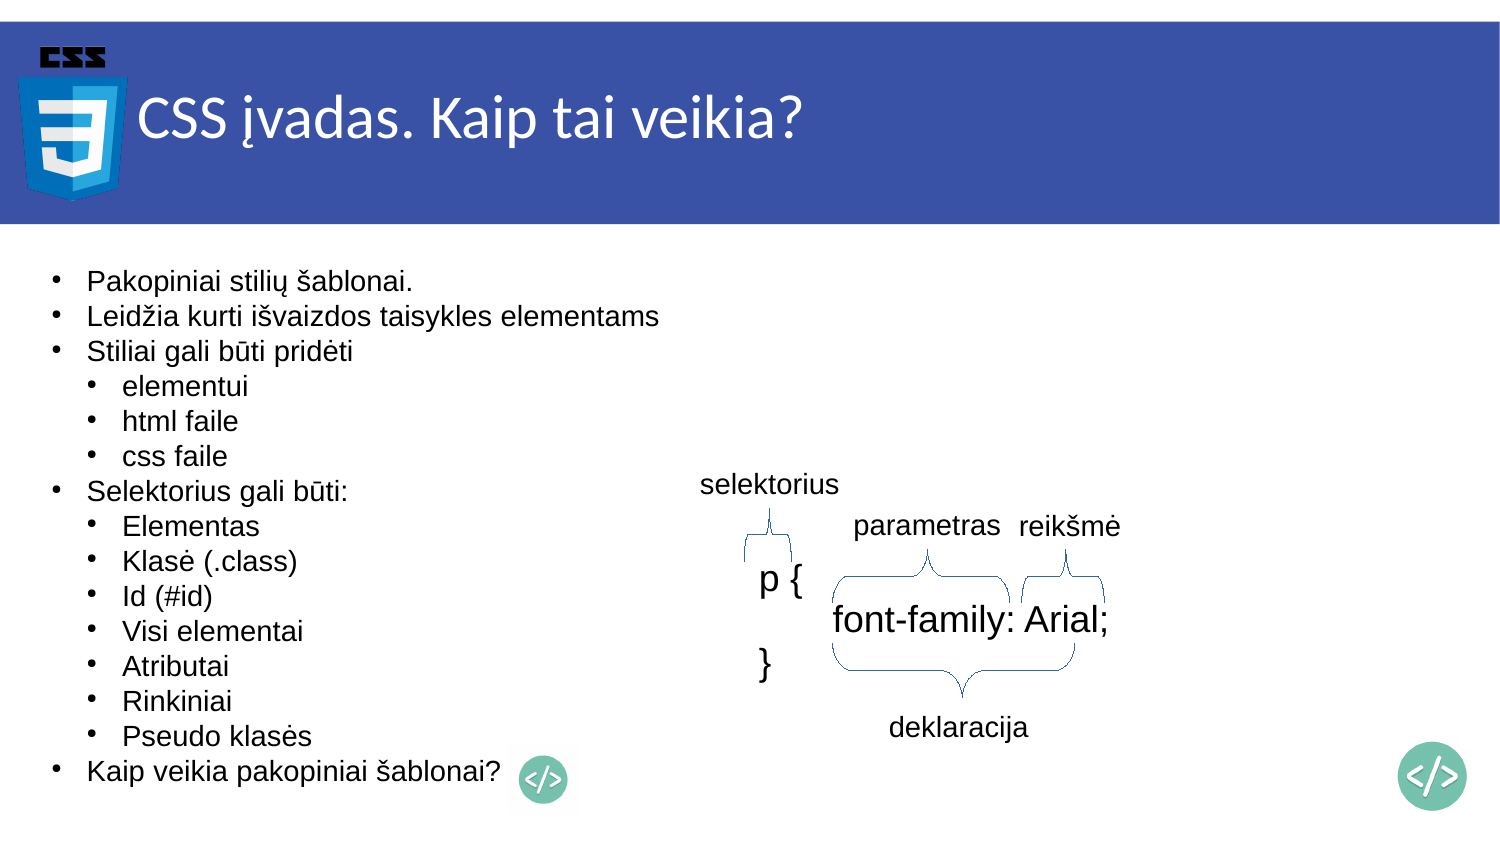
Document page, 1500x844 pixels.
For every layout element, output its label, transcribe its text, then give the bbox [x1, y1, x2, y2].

picture [17, 46, 128, 201]
text_box p { font-family: Arial; } [744, 549, 1125, 691]
picture [507, 744, 579, 815]
text_box reikšmė [1003, 502, 1199, 550]
text_box Pakopiniai stilių šablonai. Leidžia kurti išvaizdos taisykles elementams Stiliai gali būti pridėti elementui html faile css faile Selektorius gali būti: Elementas Klasė (.class) Id (#id) Visi elementai Atributai Rinkiniai Pseudo klasės Kaip veikia pakopiniai šablonai? [36, 247, 1389, 789]
text_box deklaracija [874, 703, 1069, 751]
picture [1381, 725, 1483, 827]
text_box selektorius [685, 460, 880, 509]
title CSS įvadas. Kaip tai veikia? [128, 72, 1500, 167]
text_box parametras [838, 501, 1034, 550]
